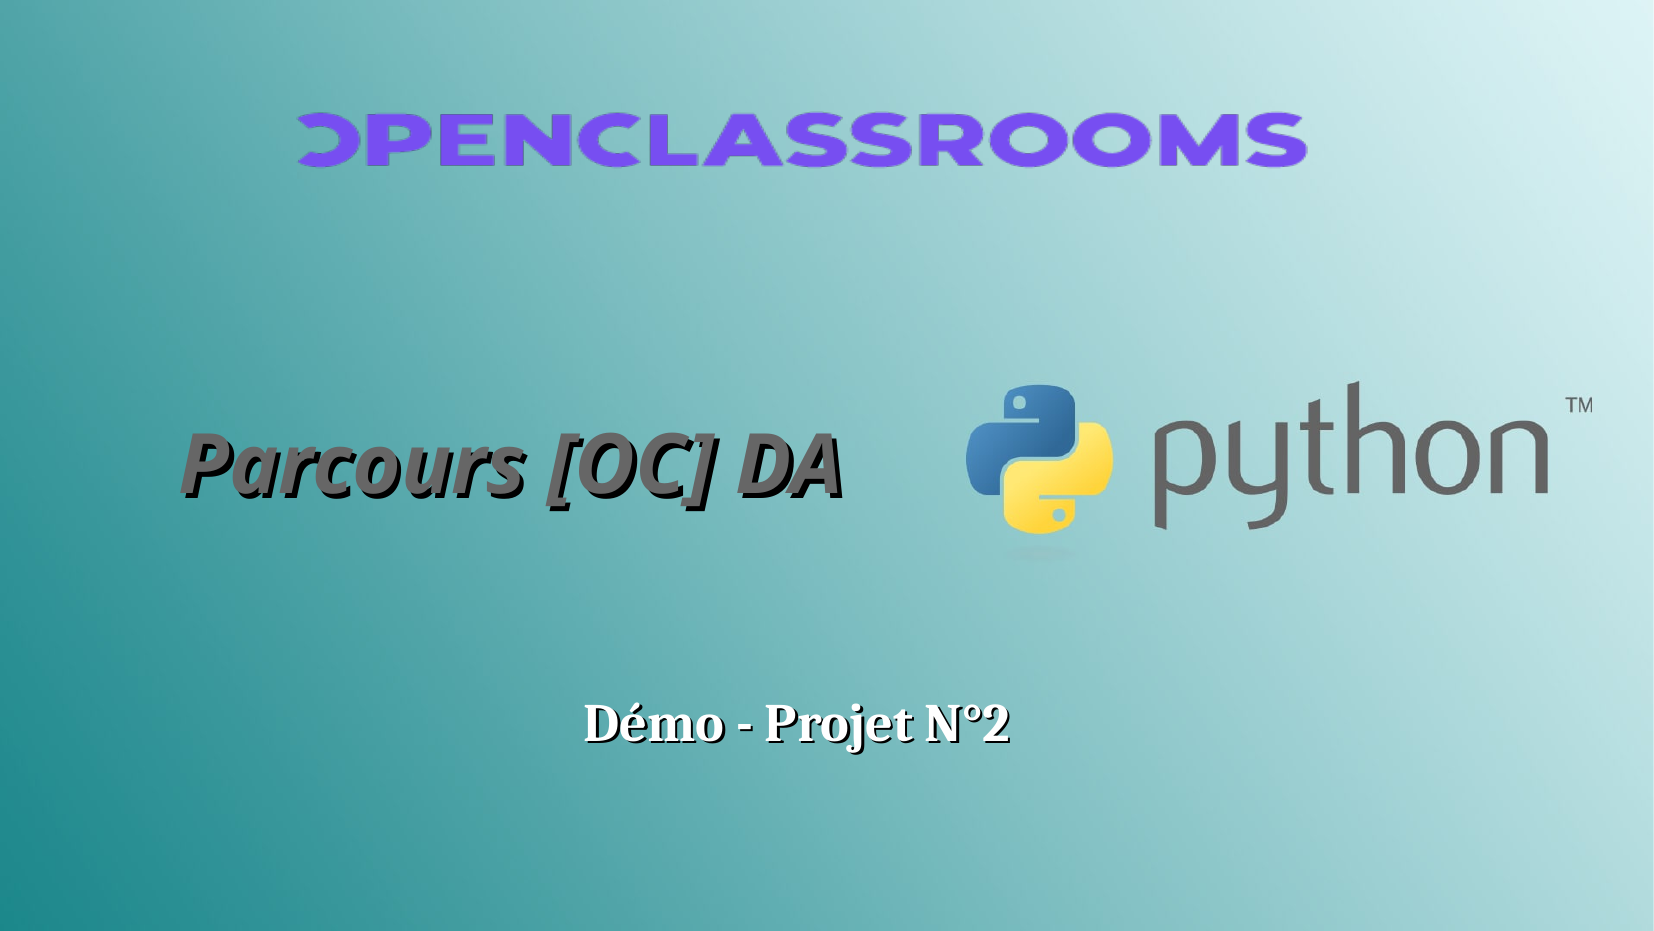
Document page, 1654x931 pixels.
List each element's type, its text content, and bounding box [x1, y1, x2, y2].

title Parcours [OC] DA [76, 383, 945, 540]
picture [0, 0, 1654, 931]
text_box Démo - Projet N°2 [561, 679, 1034, 768]
